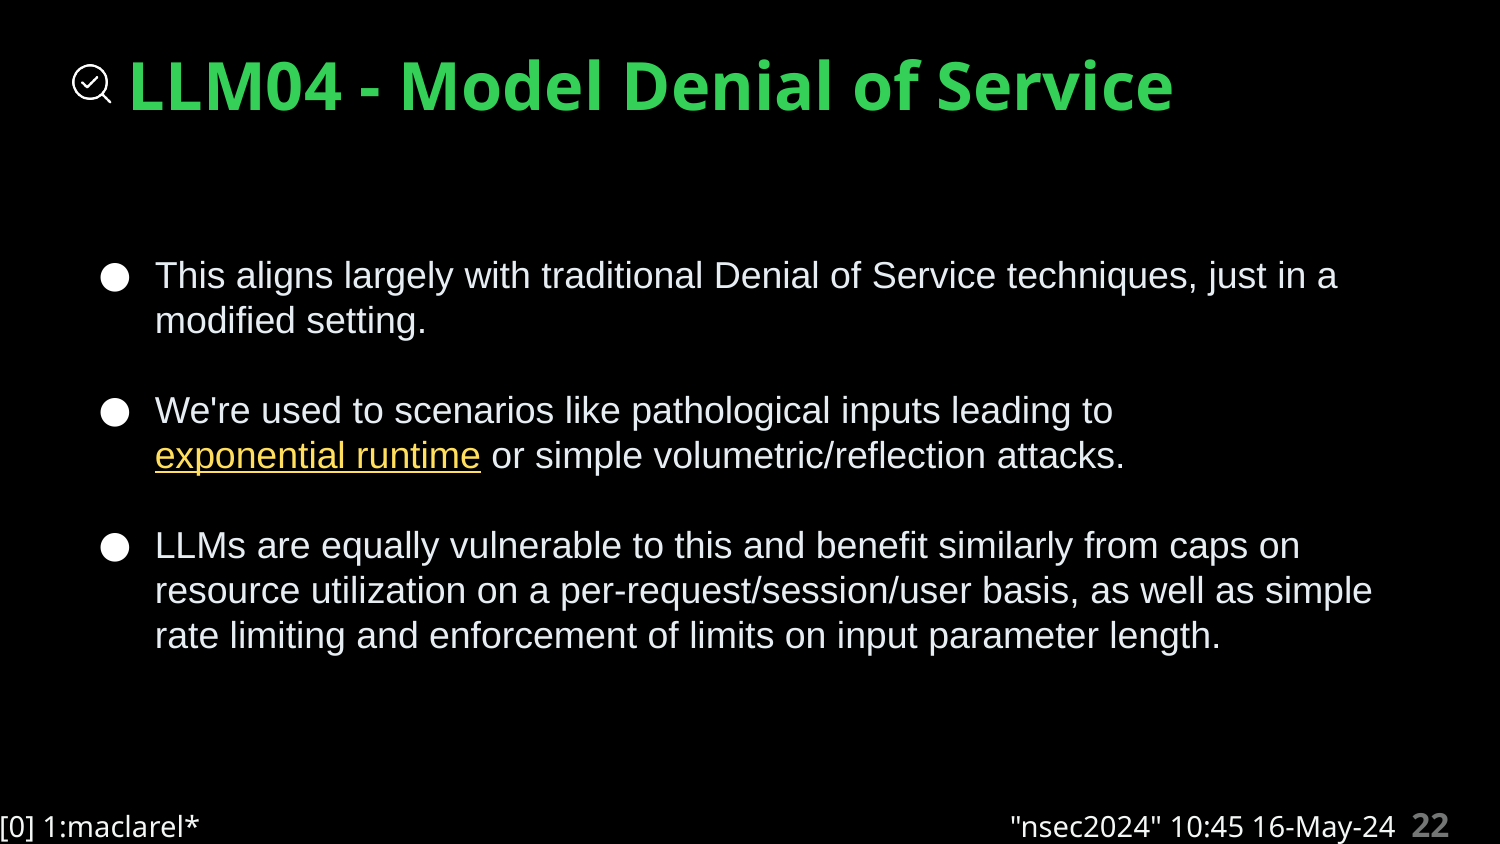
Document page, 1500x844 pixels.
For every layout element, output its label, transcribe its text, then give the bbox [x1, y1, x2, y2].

text_box LLM04 - Model Denial of Service [112, 28, 1465, 139]
picture [72, 64, 112, 105]
text_box [0] 1:maclarel* "nsec2024" 10:45 16-May-24 22 [0, 788, 1500, 844]
text_box This aligns largely with traditional Denial of Service techniques, just in a modified setting. We're used to scenarios like pathological inputs leading to exponential runtime or simple volumetric/reflection attacks. LLMs are equally vulnerable to this and benefit similarly from caps on resource utilization on a per-request/session/user basis, as well as simple rate limiting and enforcement of limits on input parameter length. [64, 235, 1435, 672]
